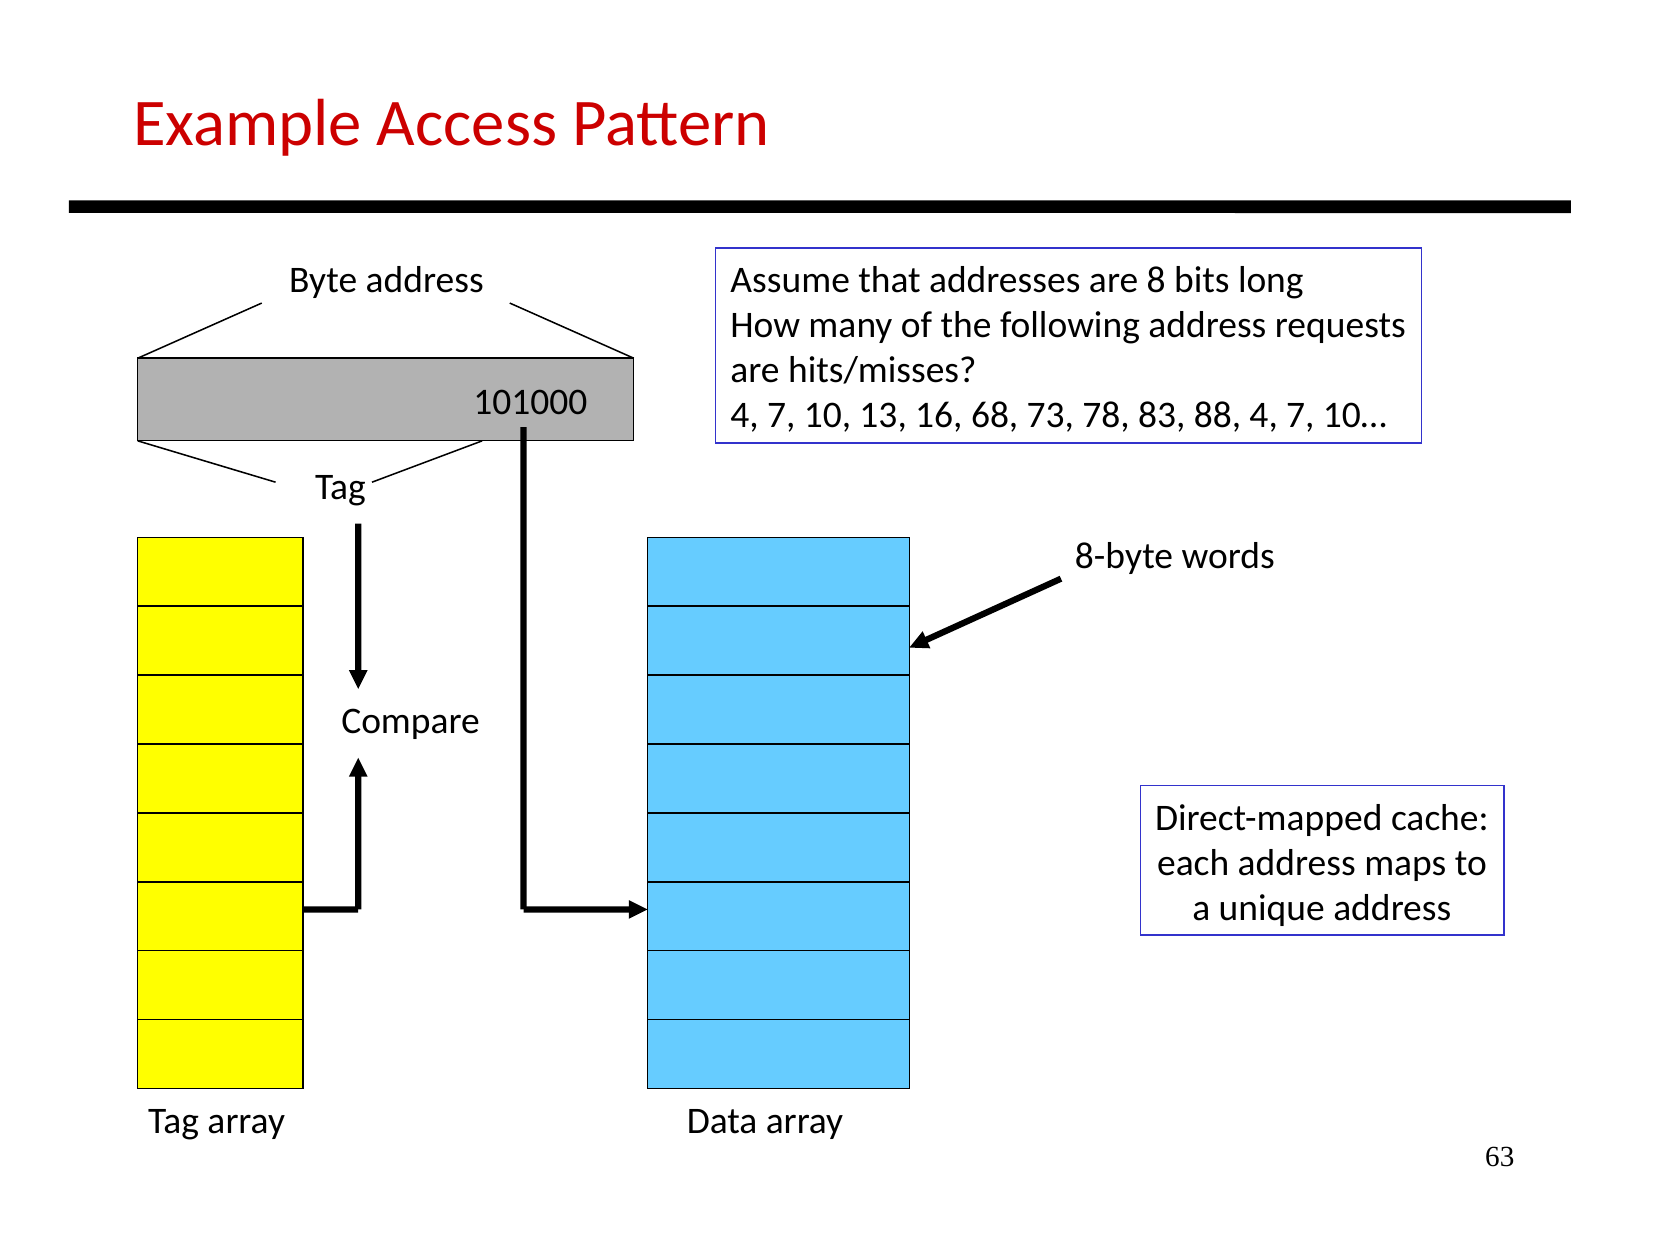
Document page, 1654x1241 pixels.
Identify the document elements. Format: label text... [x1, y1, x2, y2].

text_box [137, 537, 304, 1089]
text_box Byte address [274, 247, 500, 308]
text_box Data array [672, 1088, 859, 1149]
text_box Assume that addresses are 8 bits long How many of the following address requests are hits/misses? 4, 7, 10, 13, 16, 68, 73, 78, 83, 88, 4, 7, 10… [715, 247, 1422, 443]
text_box [647, 537, 910, 1089]
text_box 8-byte words [1060, 523, 1290, 584]
text_box Compare [326, 688, 495, 749]
text_box Direct-mapped cache: each address maps to a unique address [1140, 785, 1504, 936]
text_box Tag [300, 454, 381, 515]
text_box Tag array [133, 1088, 301, 1149]
slide_number <number> [1185, 1129, 1530, 1213]
text_box Example Access Pattern [118, 71, 785, 167]
text_box 101000 [137, 358, 634, 441]
